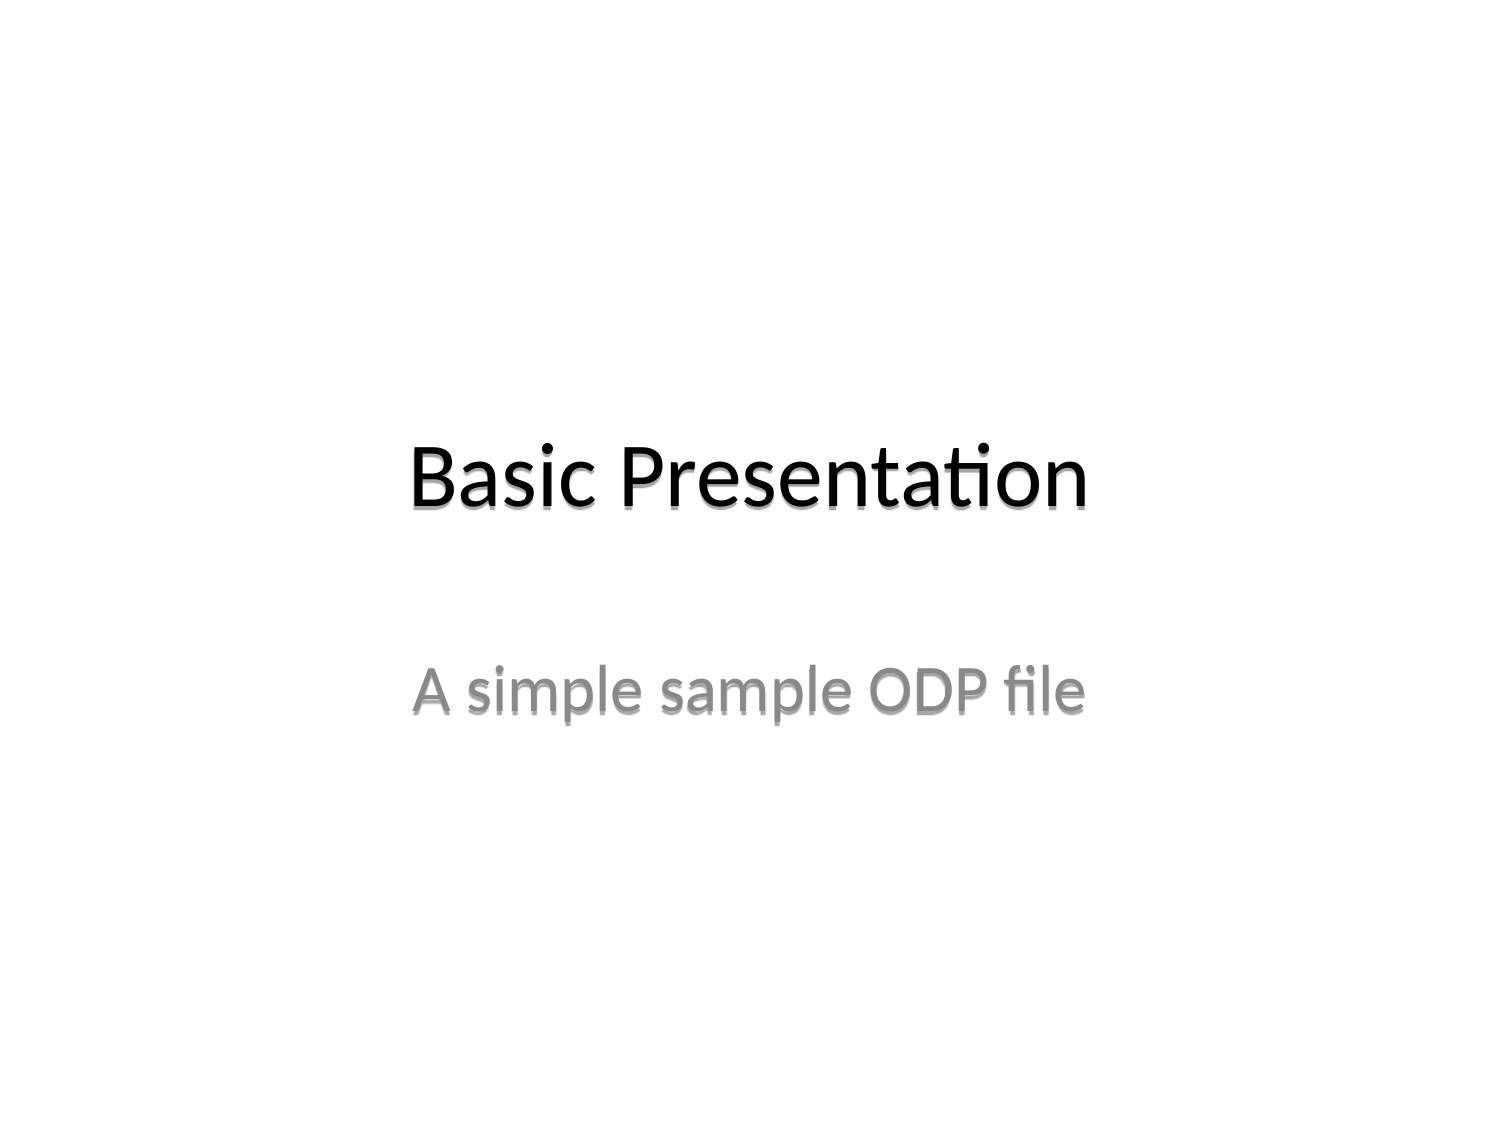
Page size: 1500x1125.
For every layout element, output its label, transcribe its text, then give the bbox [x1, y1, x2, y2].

subtitle A simple sample ODP file [225, 637, 1276, 925]
title Basic Presentation [112, 349, 1388, 591]
